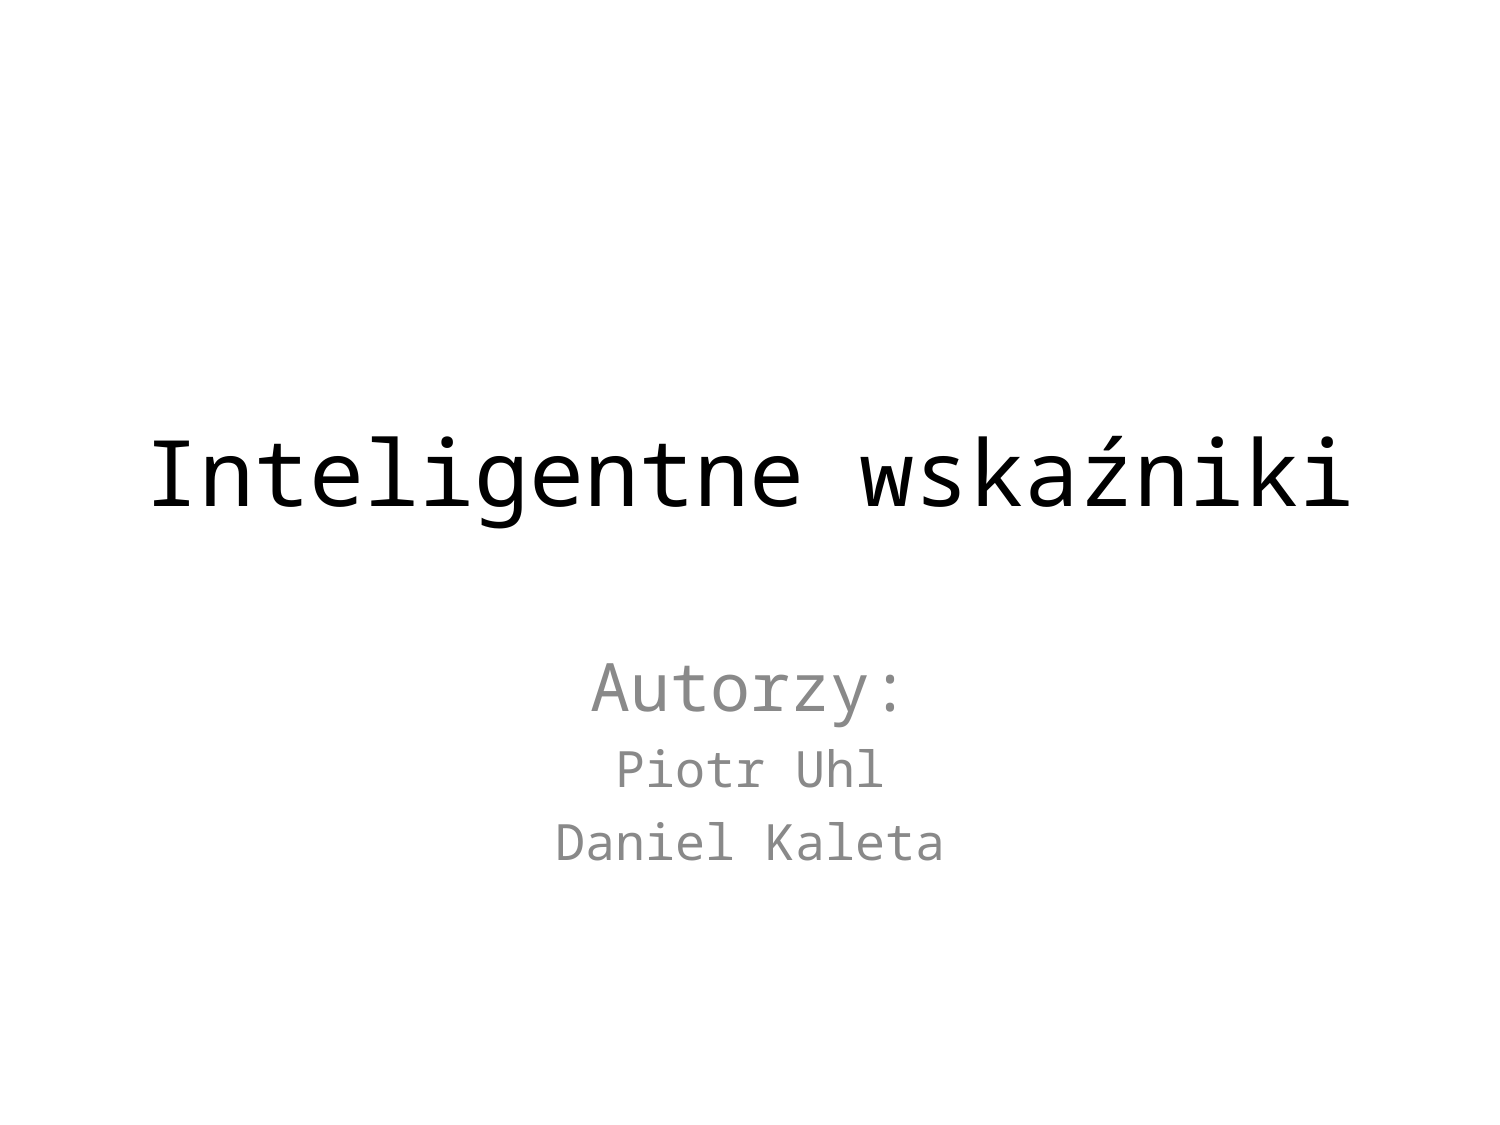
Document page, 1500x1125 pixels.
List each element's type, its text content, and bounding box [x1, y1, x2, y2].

title Inteligentne wskaźniki [112, 349, 1388, 591]
subtitle Autorzy: Piotr Uhl Daniel Kaleta [225, 637, 1276, 925]
